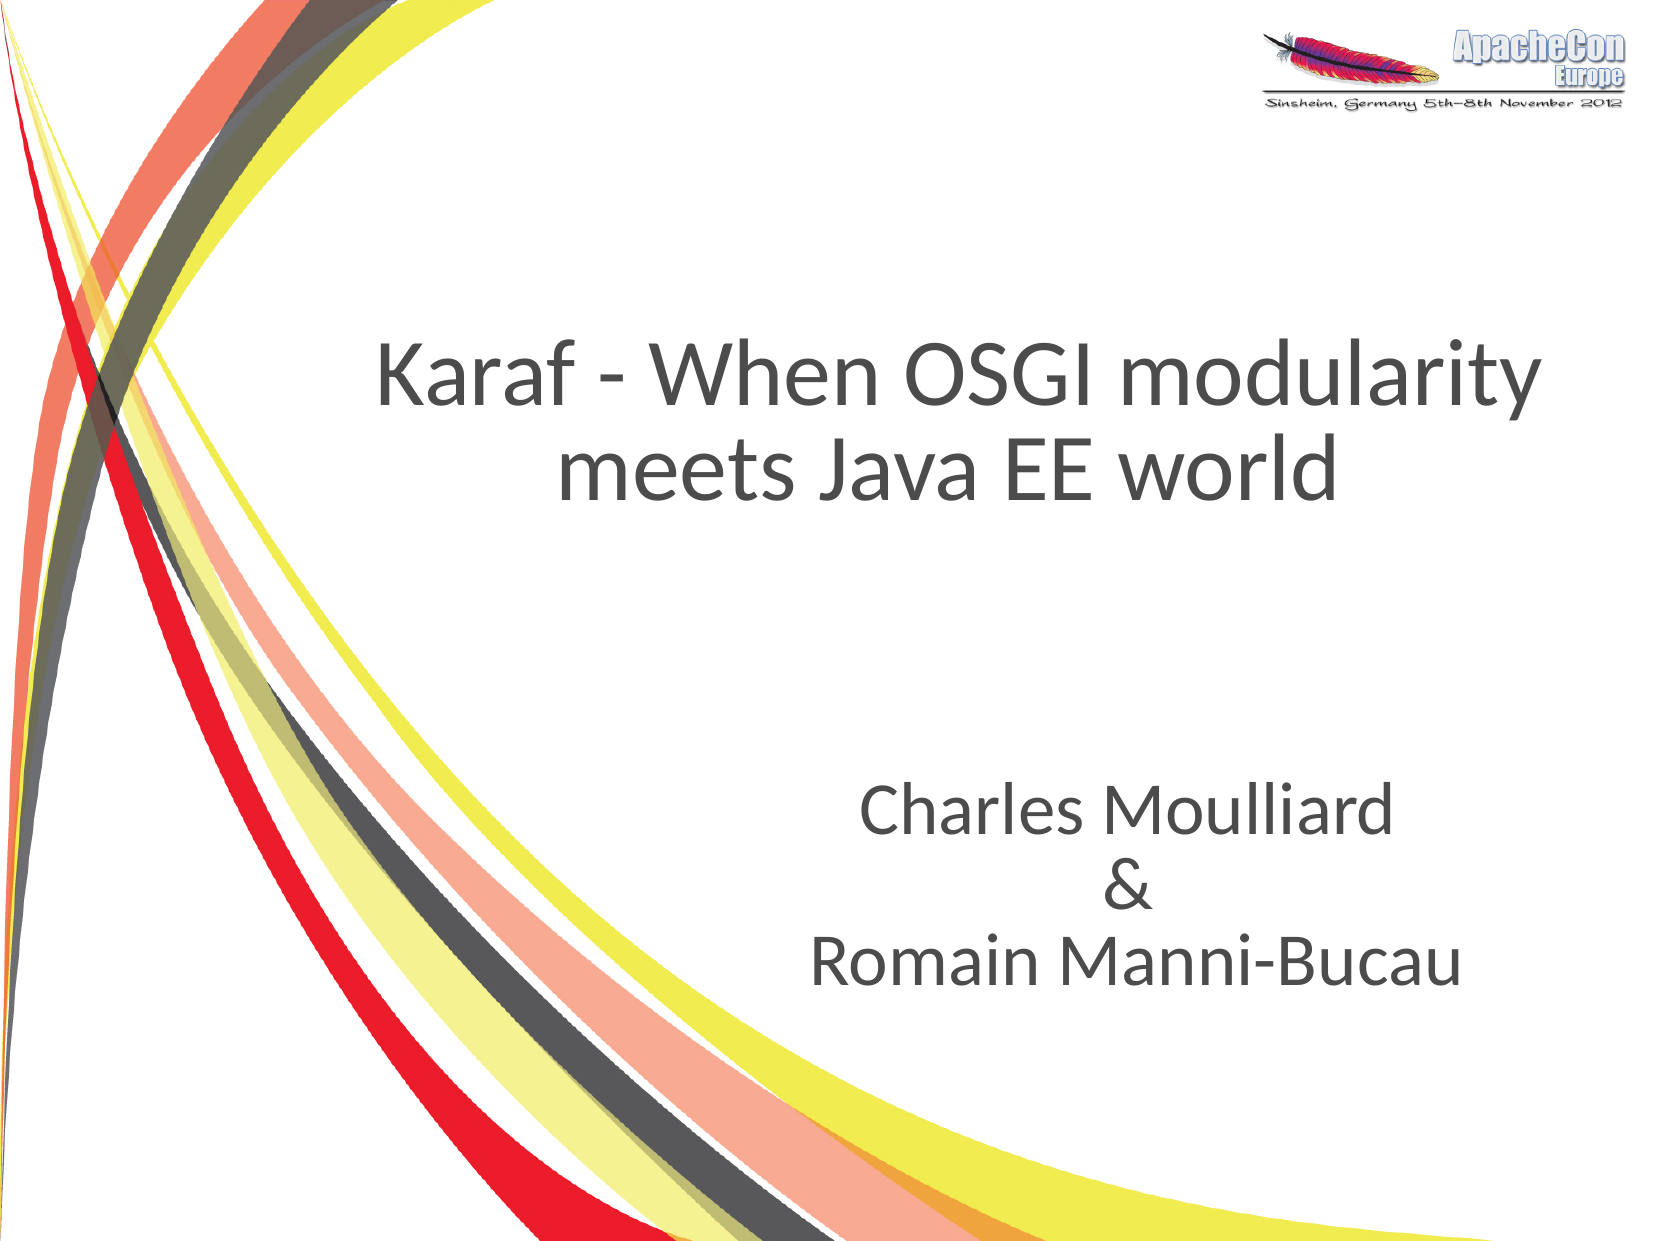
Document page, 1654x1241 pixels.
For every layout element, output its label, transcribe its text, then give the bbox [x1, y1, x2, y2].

picture [0, 0, 1654, 1241]
title Karaf - When OSGI modularity meets Java EE world [295, 311, 1625, 546]
subtitle Charles Moulliard & Romain Manni-Bucau [649, 753, 1625, 1030]
